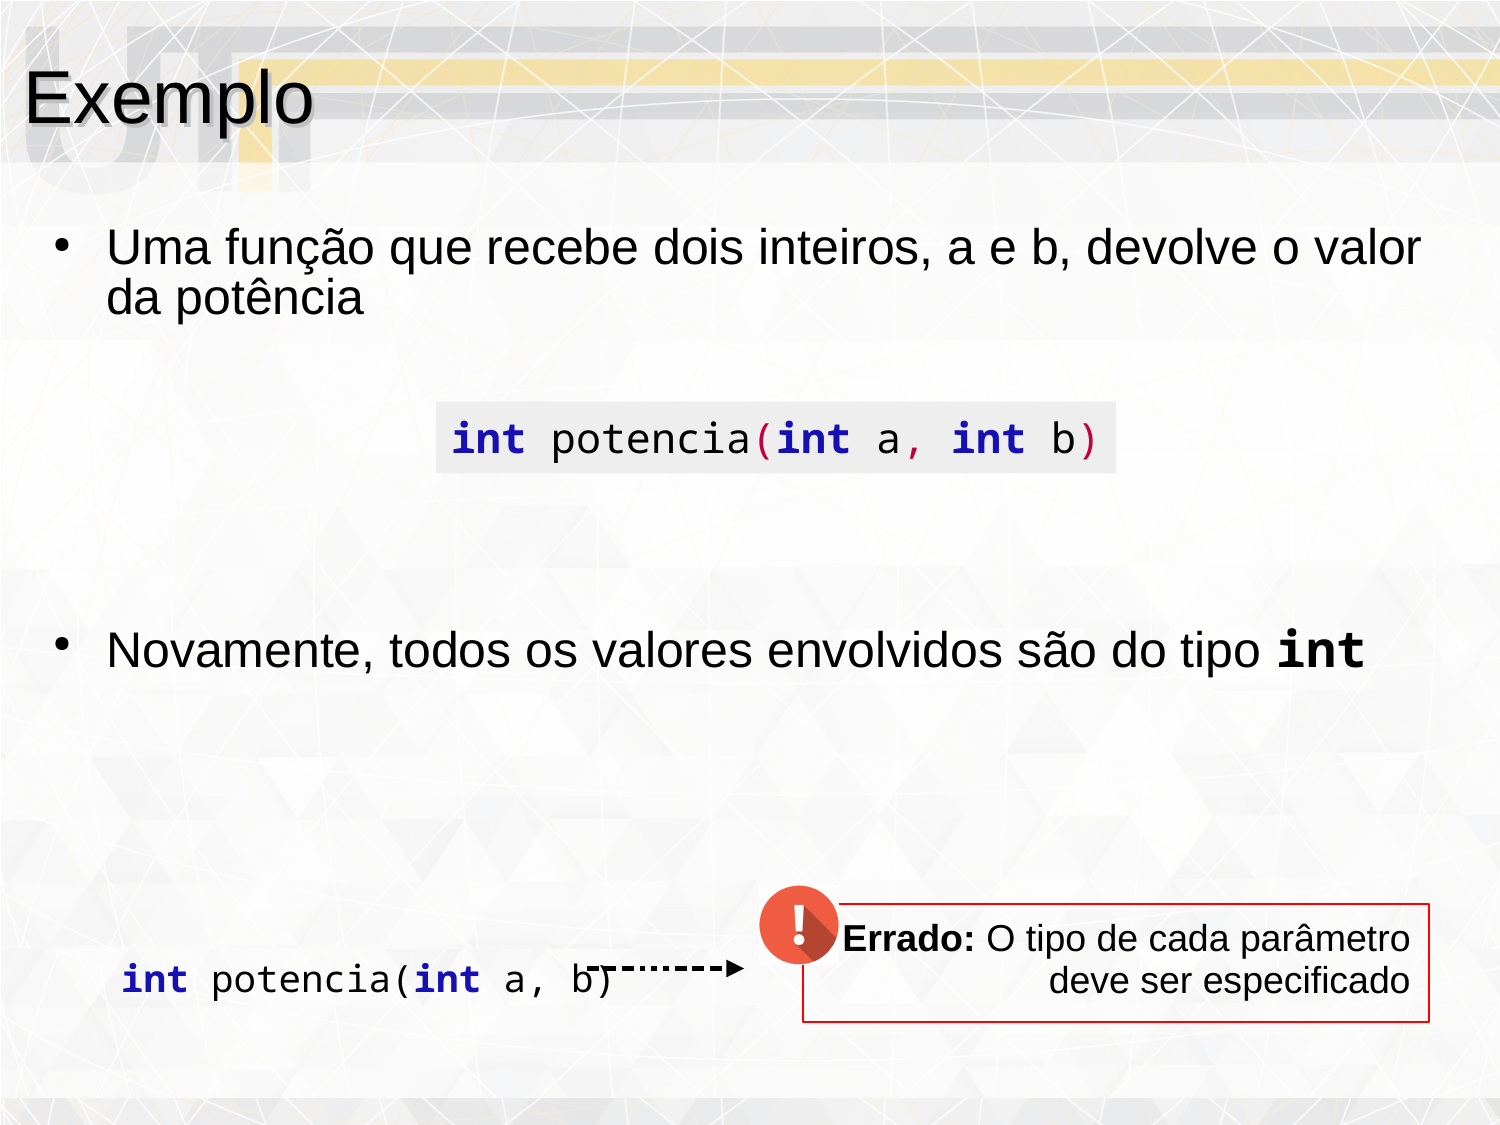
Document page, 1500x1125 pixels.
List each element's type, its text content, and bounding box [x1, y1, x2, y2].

title Exemplo [23, 18, 1489, 178]
text_box Errado: O tipo de cada parâmetro deve ser especificado [826, 909, 1428, 1016]
picture [759, 885, 839, 965]
text_box int potencia(int a, b) [106, 944, 587, 998]
text_box int potencia(int a, int b) [436, 401, 1064, 459]
list Uma função que recebe dois inteiros, a e b, devolve o valor da potência Novamente, todos os valores envolvidos são do tipo int [35, 224, 1477, 1087]
